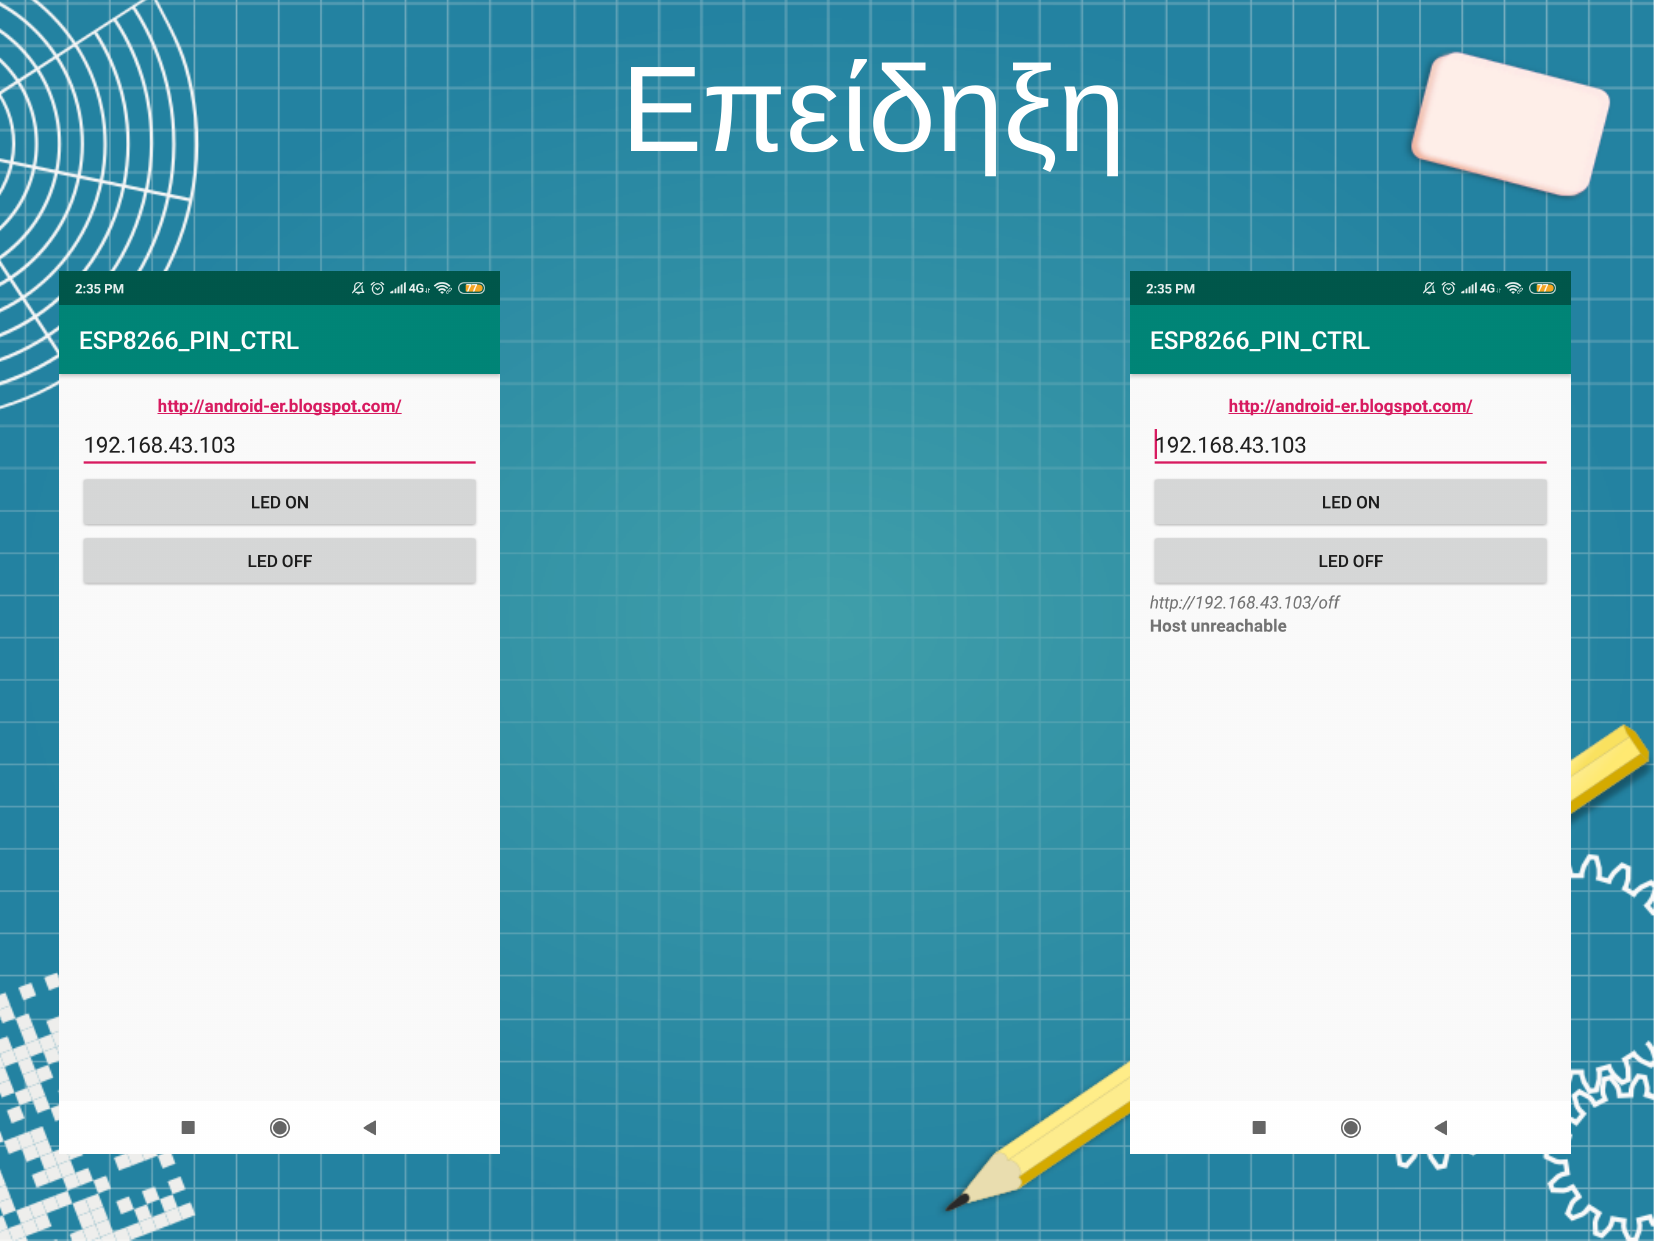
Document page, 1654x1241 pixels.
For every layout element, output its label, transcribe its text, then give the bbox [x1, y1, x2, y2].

picture [0, 0, 1654, 1241]
title Επείδηξη [283, 5, 1465, 213]
